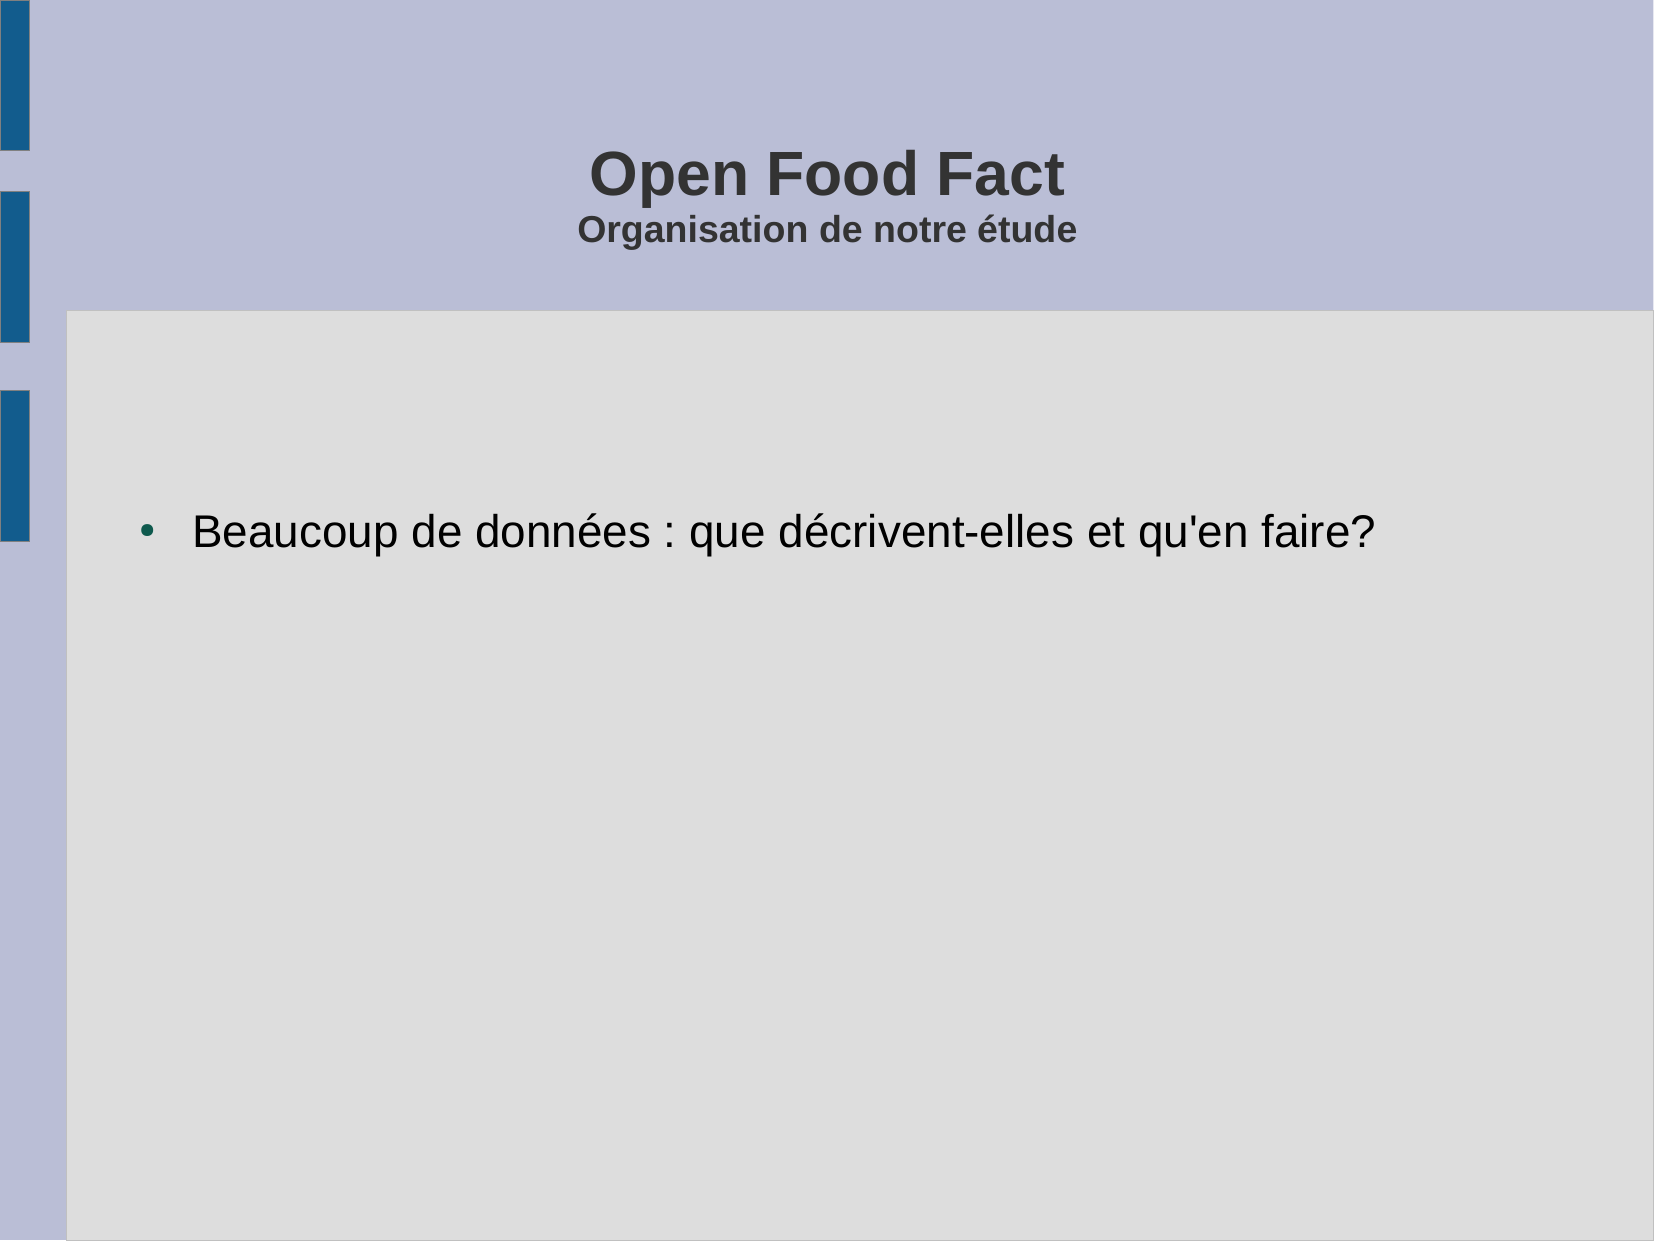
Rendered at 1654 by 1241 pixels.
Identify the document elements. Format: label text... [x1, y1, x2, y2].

title Open Food Fact Organisation de notre étude [121, 91, 1534, 299]
list Beaucoup de données : que décrivent-elles et qu'en faire? [121, 344, 1534, 1127]
